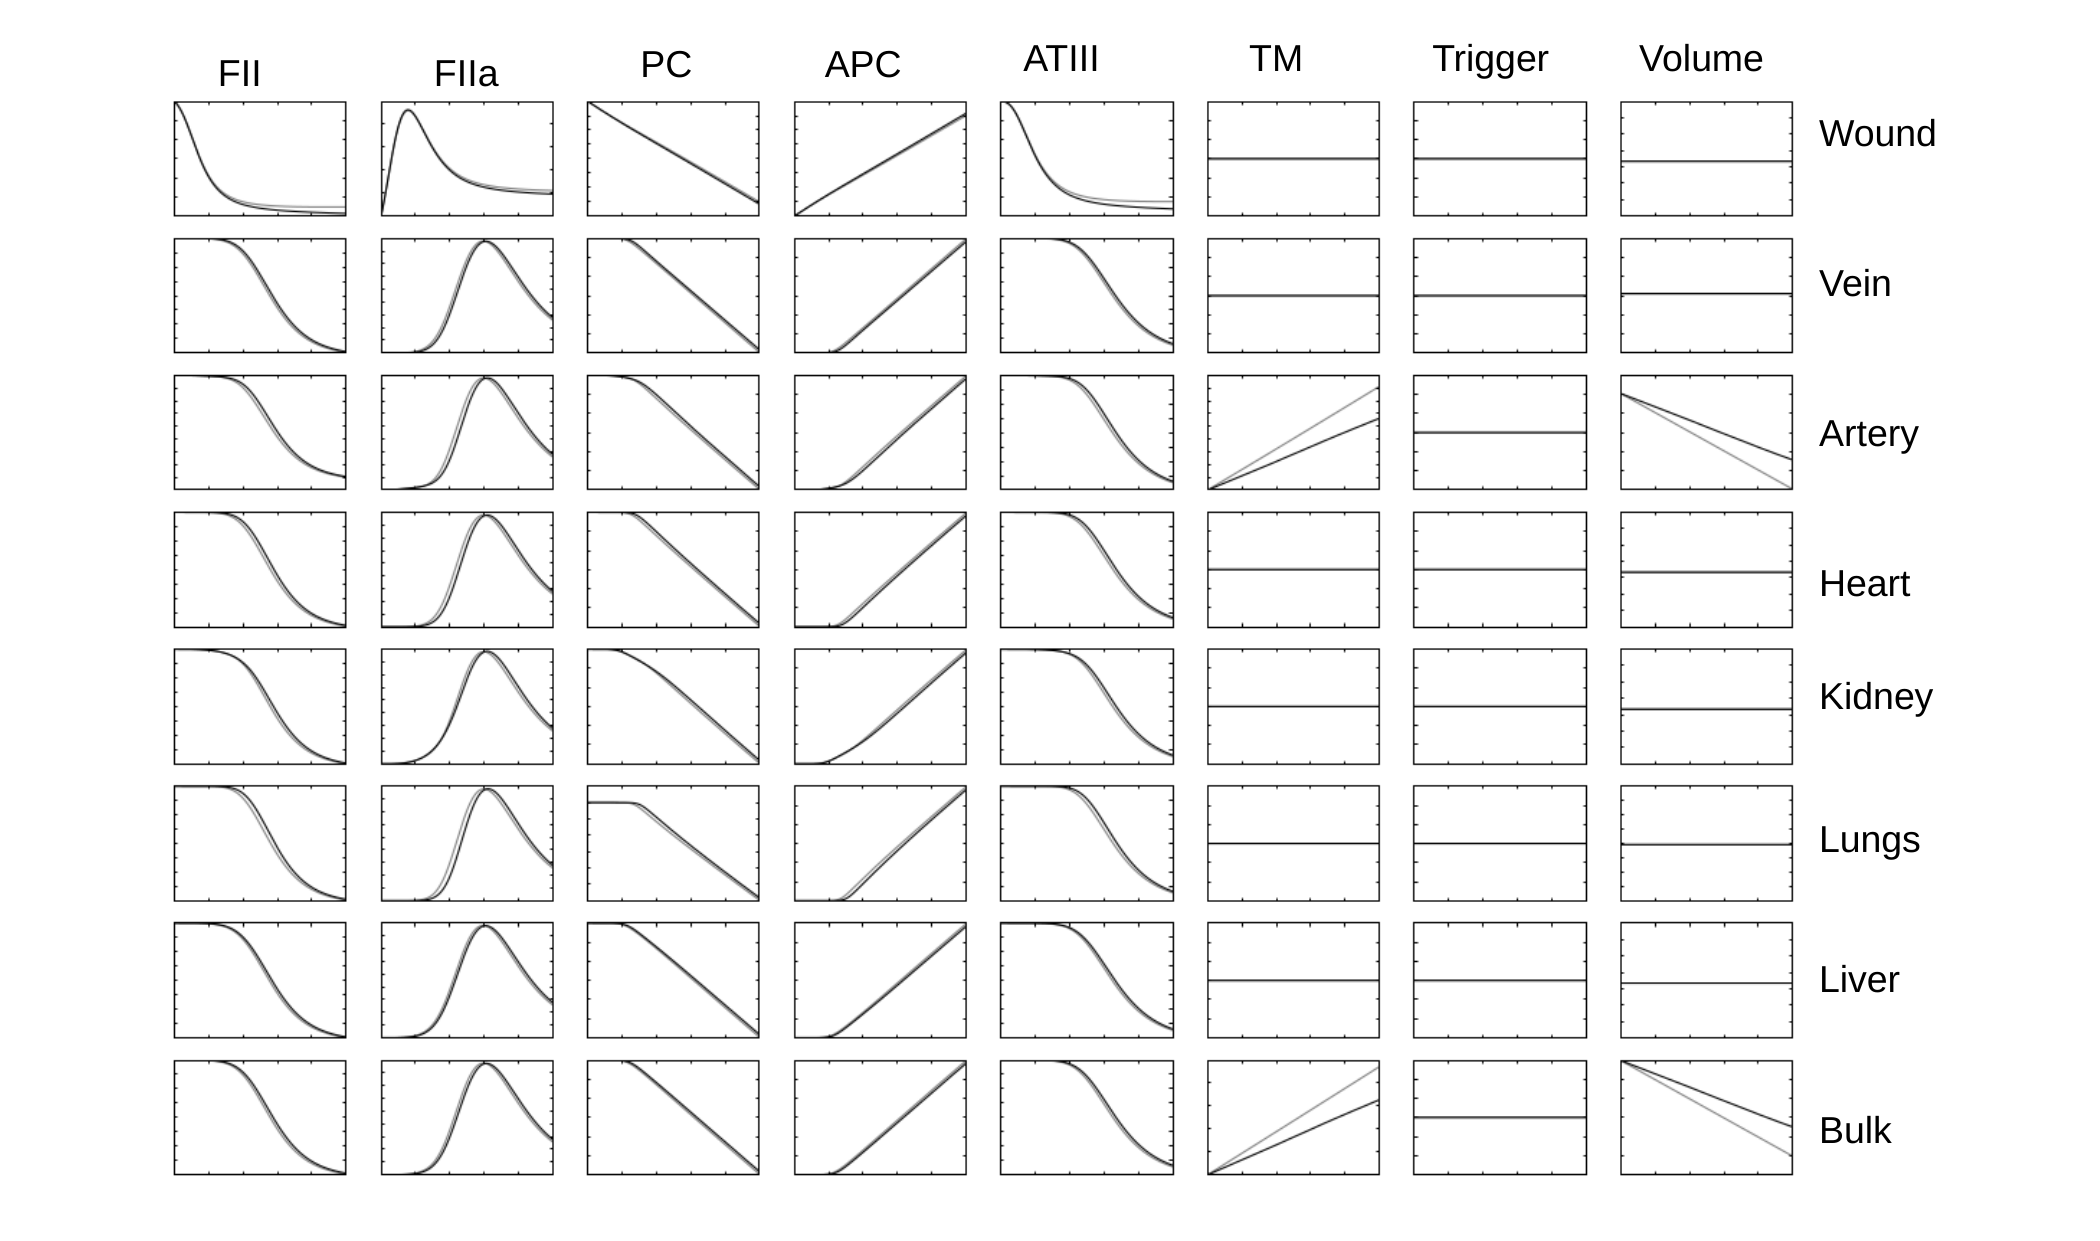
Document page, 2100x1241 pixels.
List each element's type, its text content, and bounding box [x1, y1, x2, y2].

text_box Artery [1804, 405, 2015, 543]
text_box Wound [1804, 105, 2053, 202]
text_box Vein [1804, 255, 1962, 316]
text_box Kidney [1804, 668, 1996, 766]
text_box Liver [1804, 951, 1962, 1012]
text_box APC [810, 36, 967, 90]
text_box Volume [1624, 30, 1831, 127]
text_box Trigger [1417, 30, 1624, 90]
text_box TM [1234, 30, 1392, 90]
picture [161, 90, 1799, 1187]
text_box PC [625, 36, 783, 90]
text_box ATIII [1008, 30, 1166, 90]
text_box FII [203, 45, 361, 90]
text_box Heart [1804, 554, 1962, 616]
text_box Lungs [1804, 811, 1996, 909]
text_box FIIa [419, 45, 577, 90]
text_box Bulk [1804, 1101, 1962, 1162]
